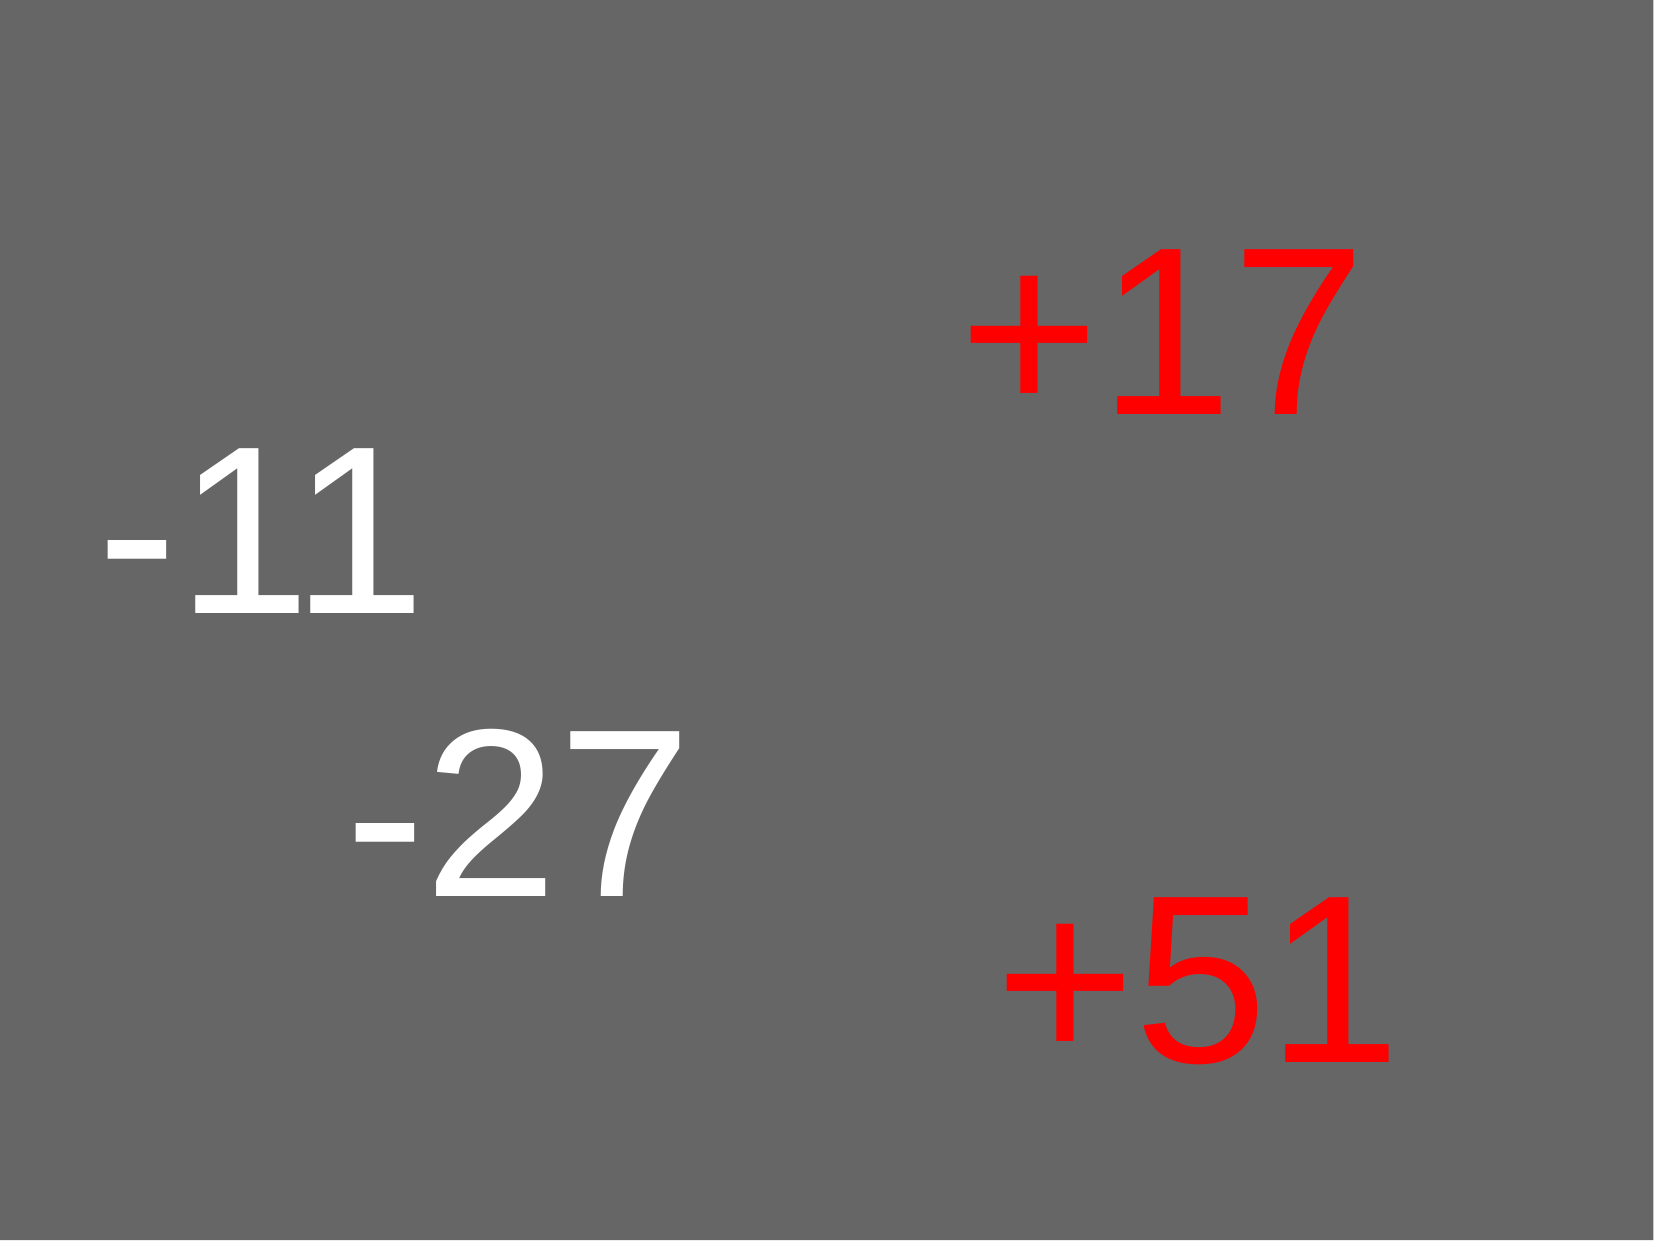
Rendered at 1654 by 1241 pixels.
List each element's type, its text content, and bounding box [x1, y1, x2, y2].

text_box -11 [82, 389, 709, 673]
text_box -27 [330, 672, 957, 955]
text_box +17 [944, 190, 1536, 473]
text_box [0, 0, 1654, 1241]
text_box +51 [980, 838, 1571, 1121]
